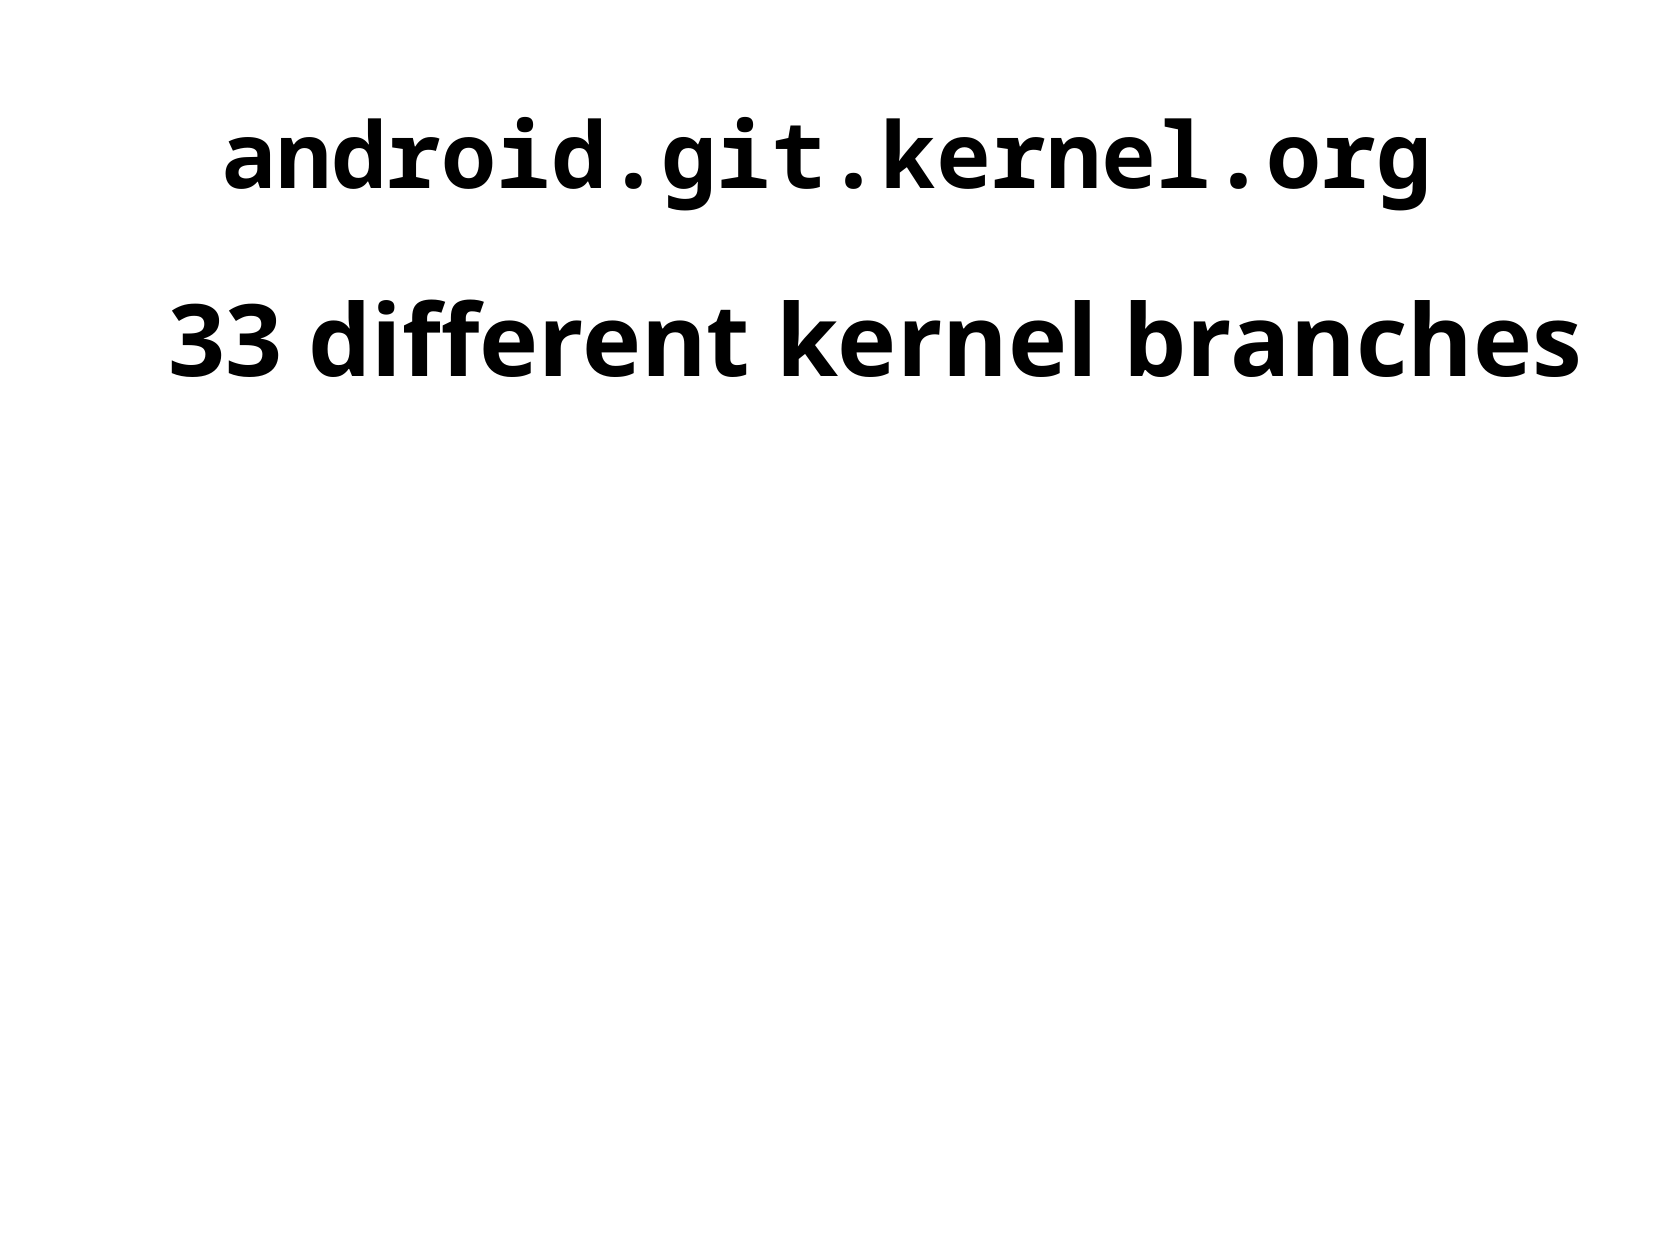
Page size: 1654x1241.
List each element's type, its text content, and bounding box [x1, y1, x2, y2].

title android.git.kernel.org [82, 15, 1571, 291]
text_box 33 different kernel branches [153, 262, 1501, 398]
